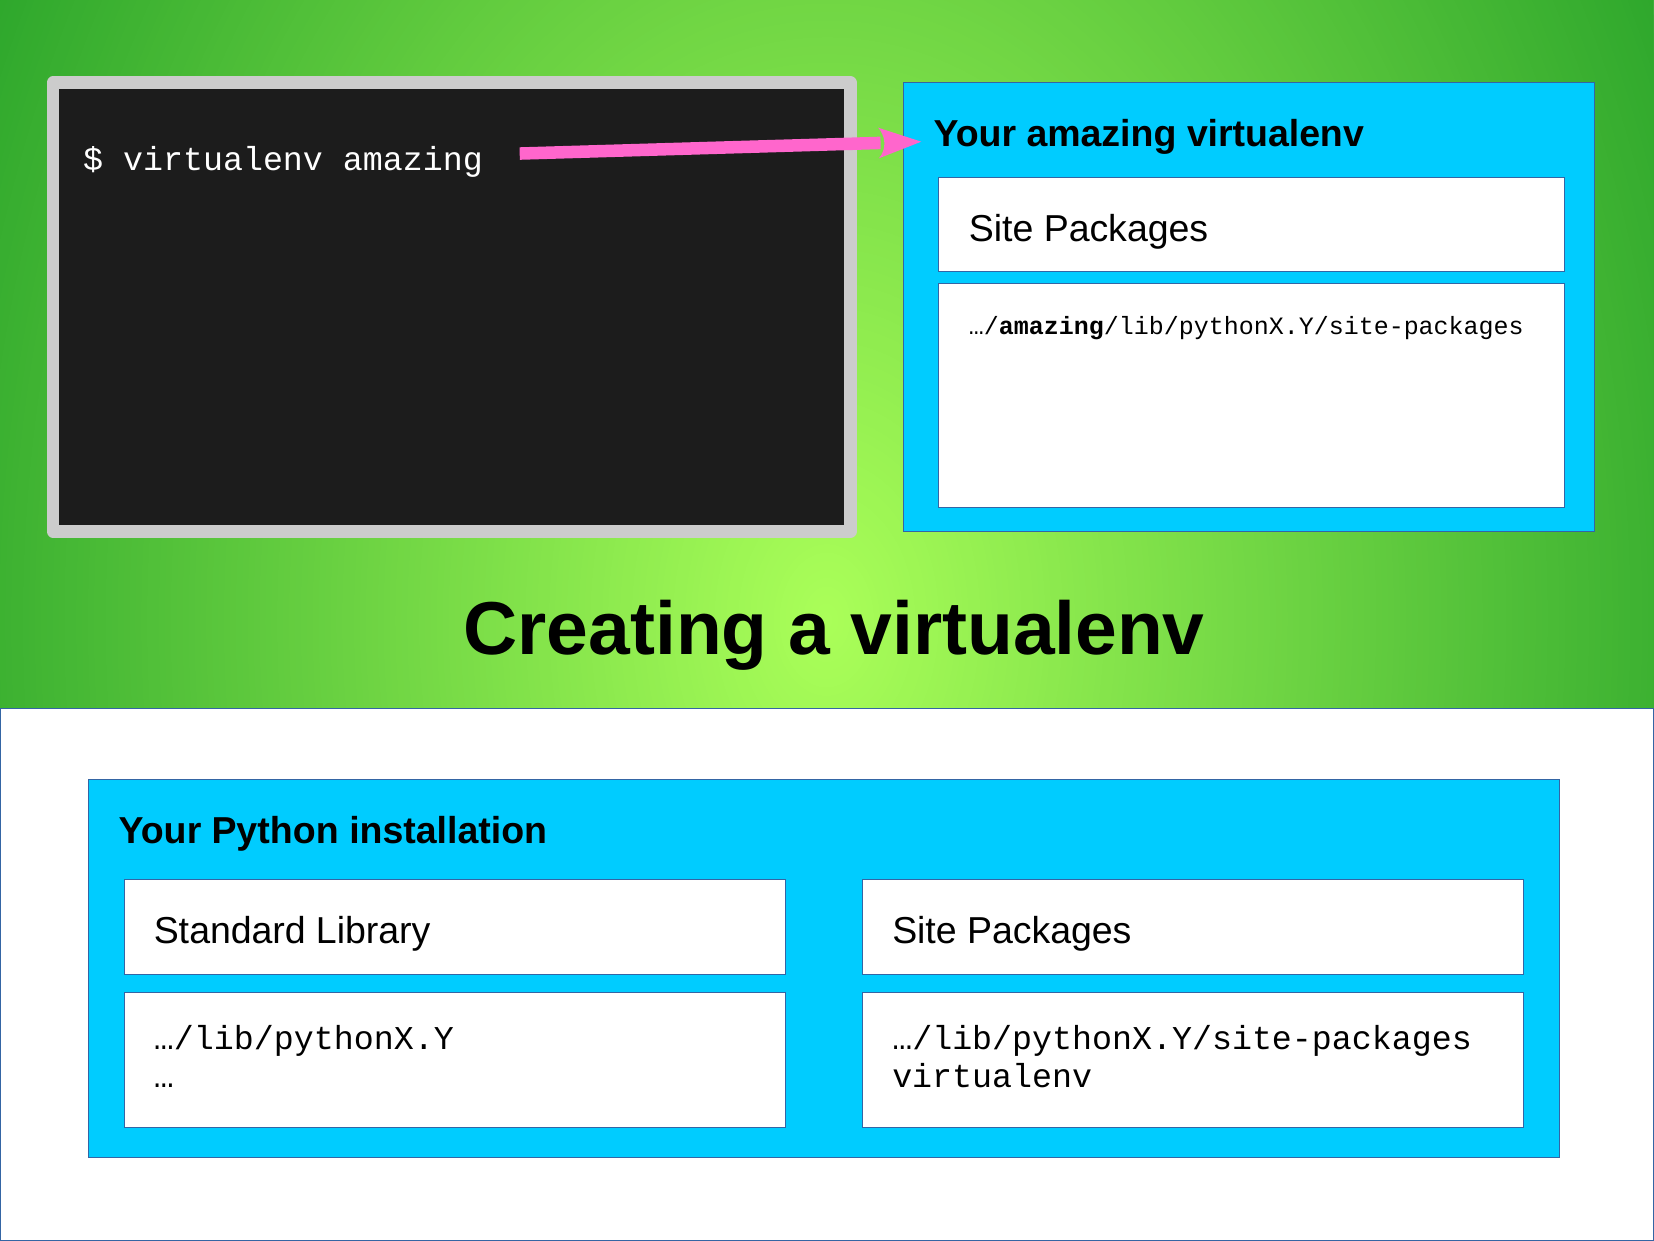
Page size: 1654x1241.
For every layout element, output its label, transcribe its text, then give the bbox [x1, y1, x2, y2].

text_box Your amazing virtualenv [903, 82, 1595, 532]
text_box $ virtualenv amazing [53, 82, 851, 532]
text_box …/lib/pythonX.Y/site-packages virtualenv [862, 992, 1524, 1128]
text_box [0, 708, 1654, 1241]
text_box Creating a virtualenv [448, 578, 1221, 678]
text_box …/lib/pythonX.Y … [124, 992, 786, 1128]
text_box …/amazing/lib/pythonX.Y/site-packages [938, 283, 1565, 508]
text_box Standard Library [124, 879, 786, 975]
text_box Site Packages [938, 177, 1565, 272]
text_box Site Packages [862, 879, 1524, 975]
text_box Your Python installation [88, 779, 1560, 1158]
